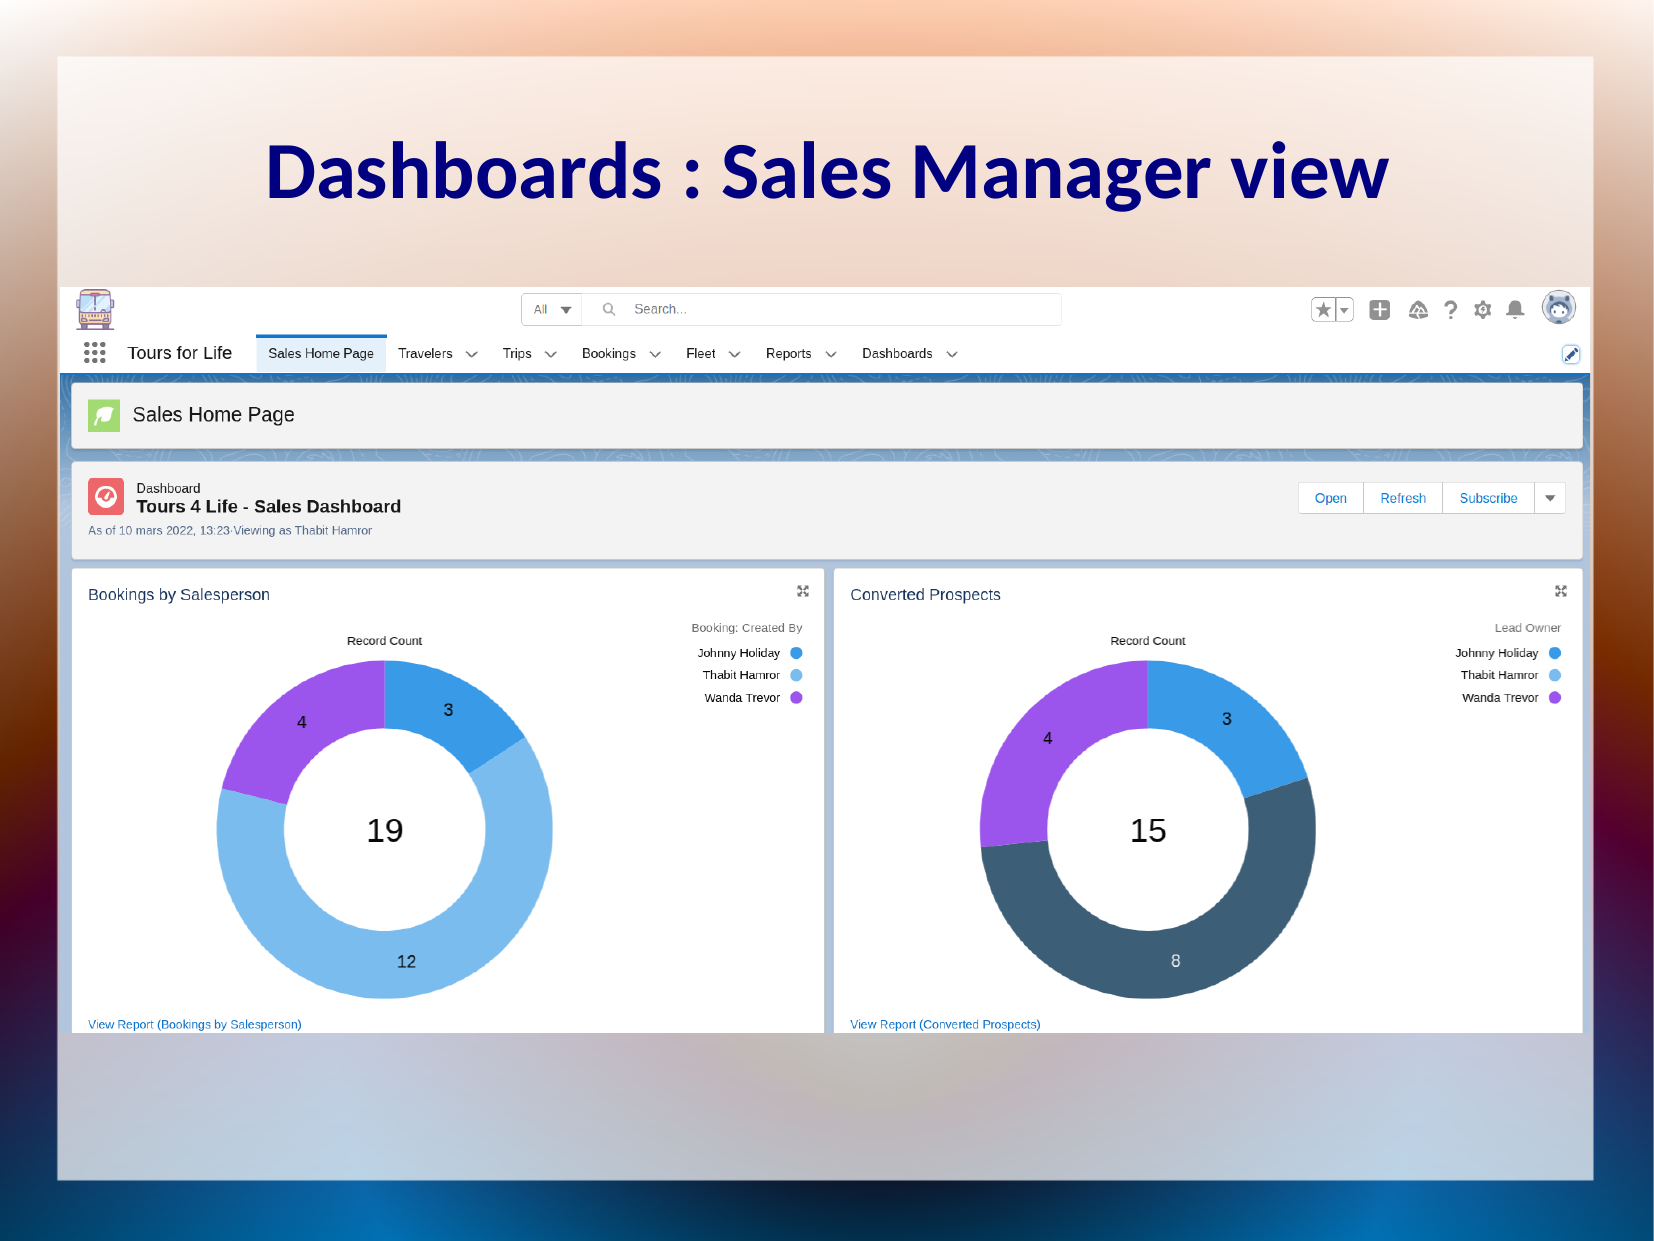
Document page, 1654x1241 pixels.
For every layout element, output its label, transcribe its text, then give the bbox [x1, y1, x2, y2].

title Dashboards : Sales Manager view [84, 75, 1573, 283]
picture [0, 0, 1654, 1241]
